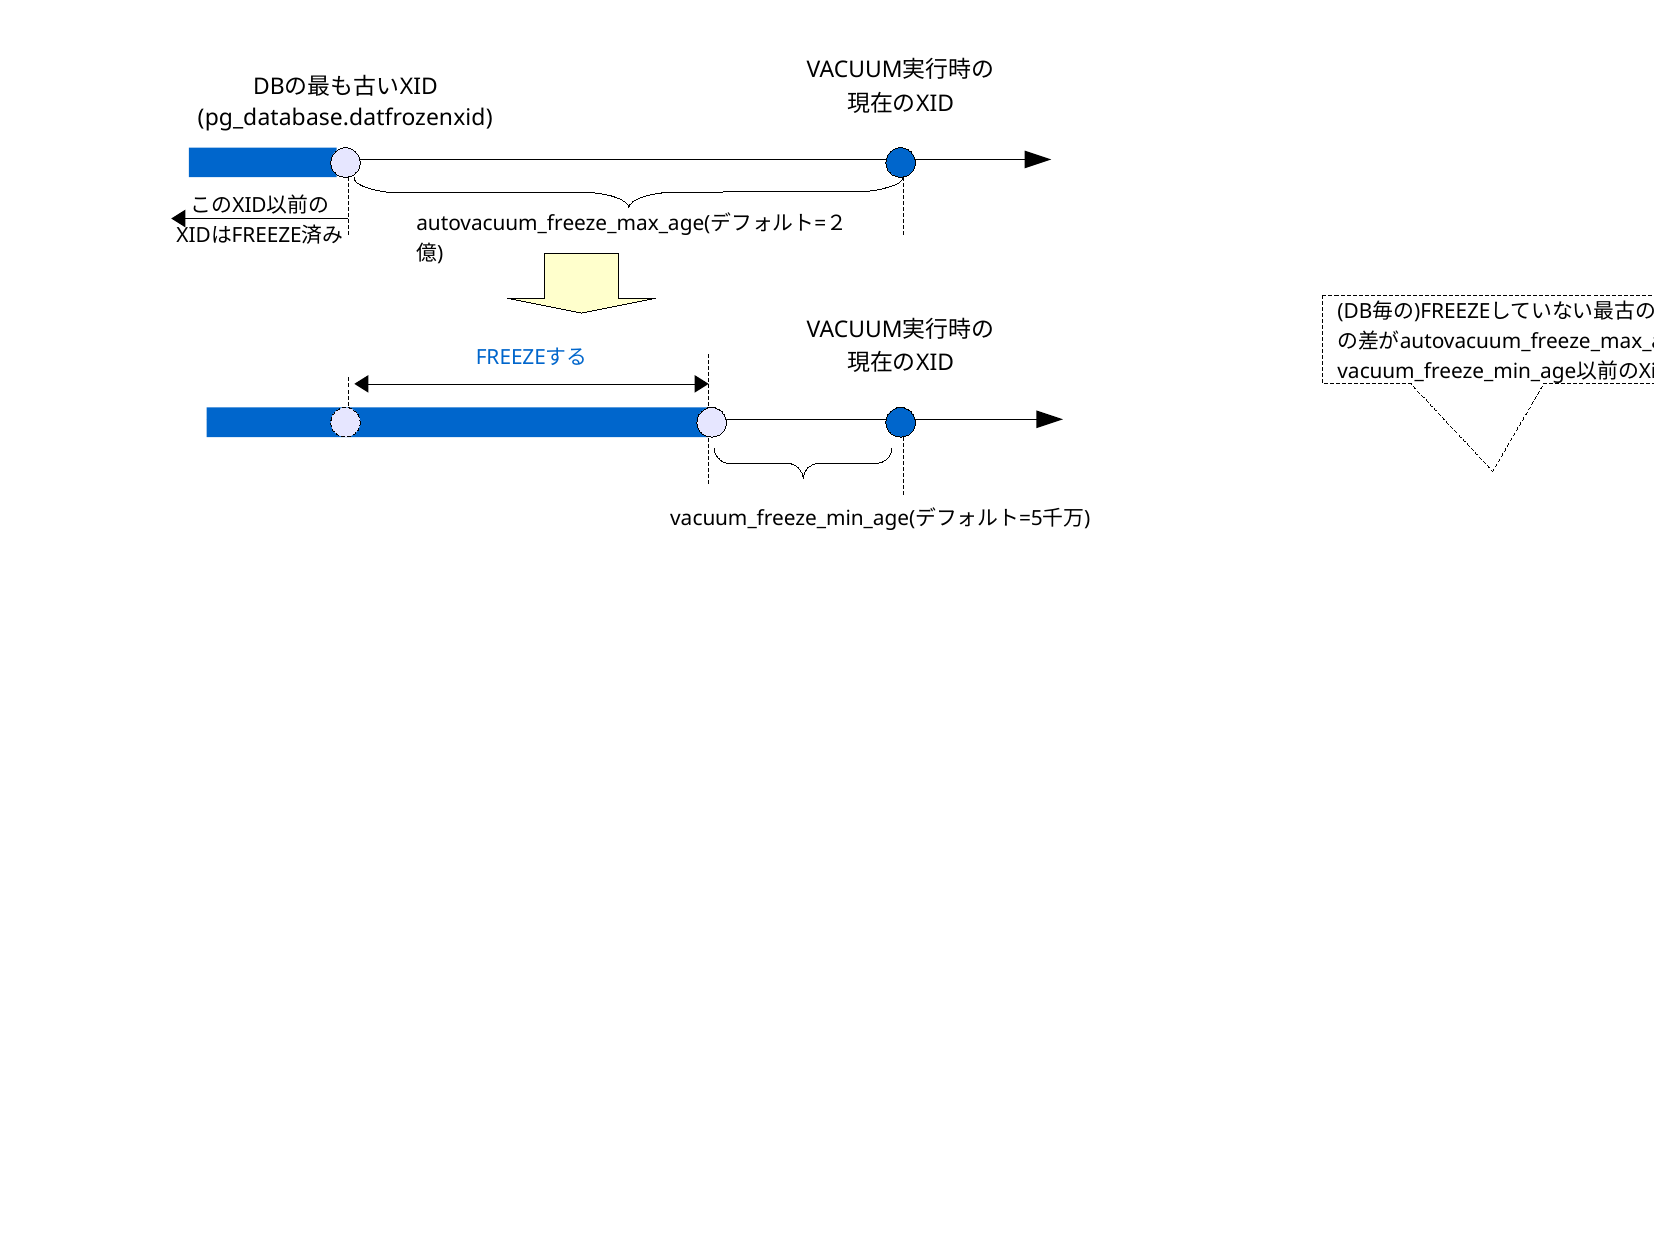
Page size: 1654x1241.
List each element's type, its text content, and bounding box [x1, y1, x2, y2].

text_box vacuum_freeze_min_age(デフォルト=5千万) [655, 493, 1118, 534]
text_box VACUUM実行時の 現在のXID [885, 407, 916, 438]
text_box [188, 147, 337, 178]
text_box autovacuum_freeze_max_age(デフォルト=２億) [401, 198, 864, 239]
text_box [206, 407, 727, 438]
text_box DBの最も古いXID (pg_database.datfrozenxid) [330, 147, 361, 178]
text_box VACUUM実行時の 現在のXID [885, 147, 916, 178]
text_box [507, 253, 656, 314]
text_box (DB毎の)FREEZEしていない最古のXIDと現時点のXID の差がautovacuum_freeze_max_ageになったら、 vacuum_freeze_min_age以前のXidをFREEZEする [1322, 295, 1654, 472]
